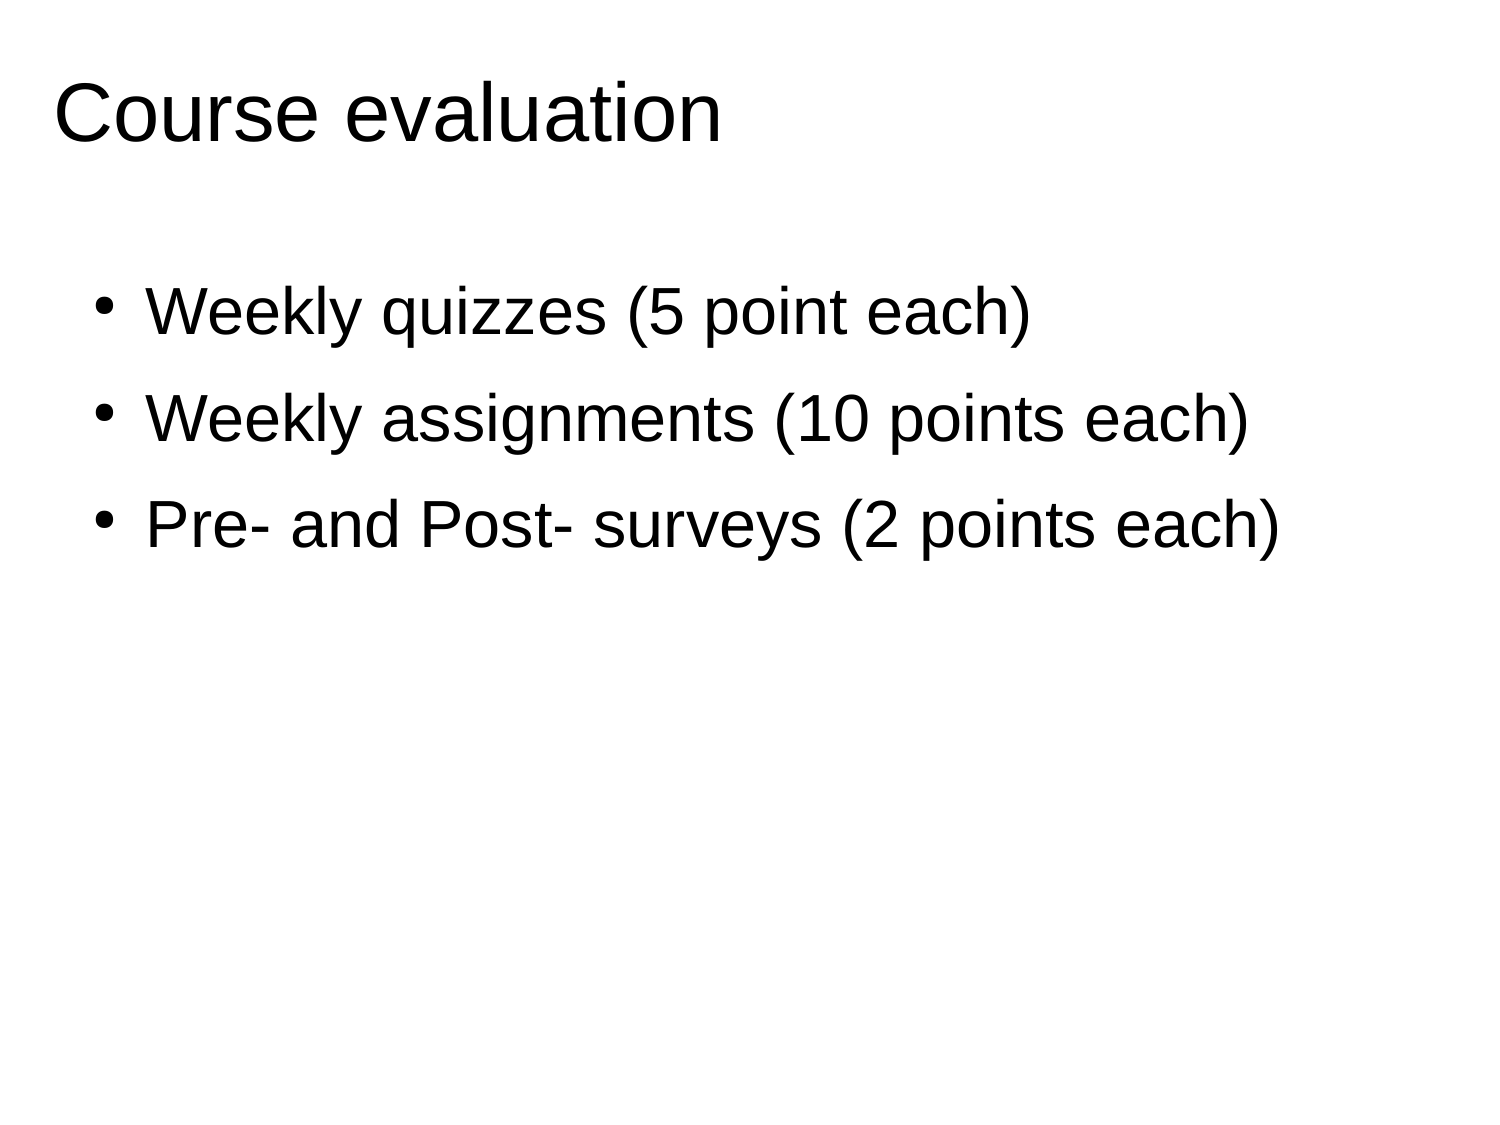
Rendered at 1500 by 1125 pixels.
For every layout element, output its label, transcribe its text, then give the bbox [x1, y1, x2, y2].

list Weekly quizzes (5 point each) Weekly assignments (10 points each) Pre- and Post- surveys (2 points each) [75, 263, 1425, 1006]
title Course evaluation [53, 18, 1403, 207]
